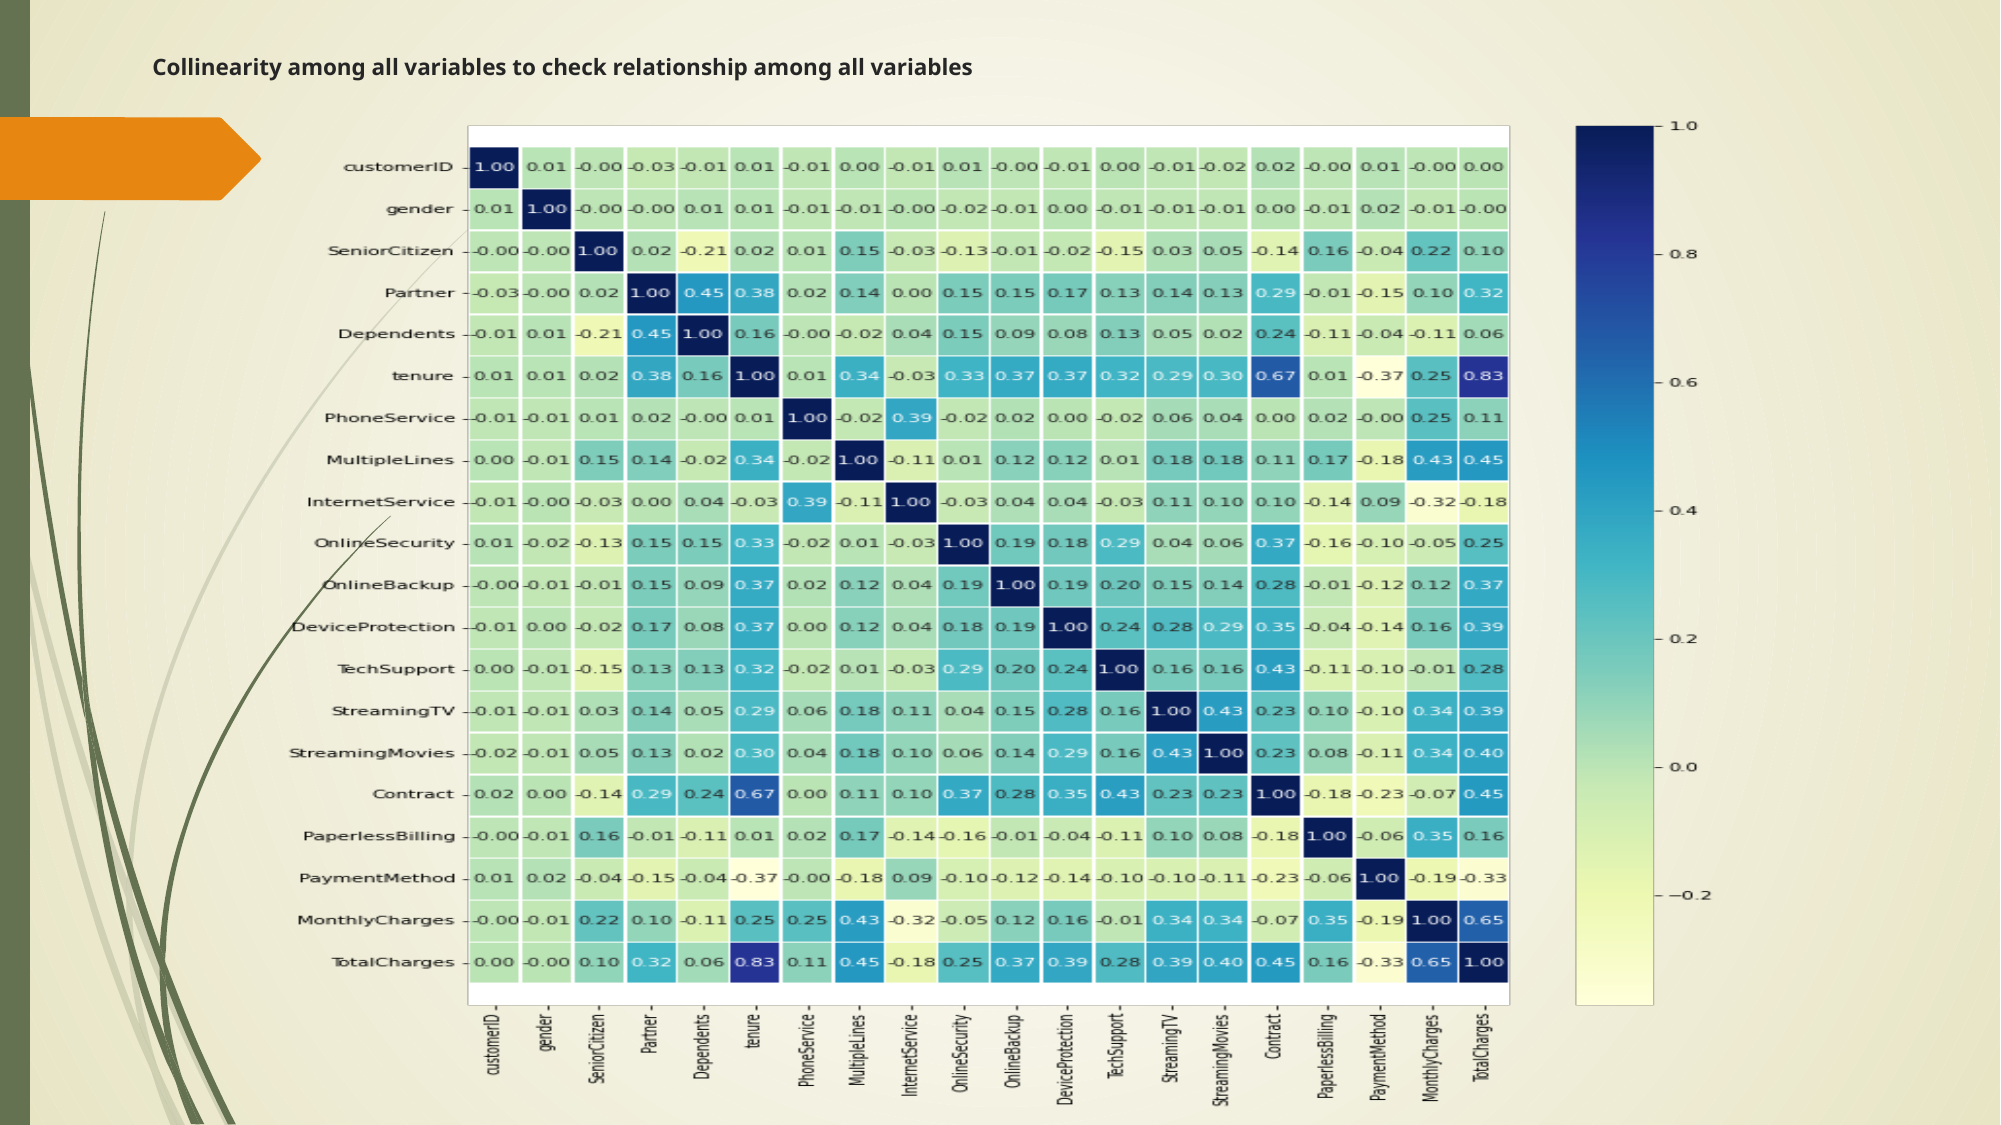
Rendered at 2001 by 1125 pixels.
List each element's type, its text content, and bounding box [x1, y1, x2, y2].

title Collinearity among all variables to check relationship among all variables [137, 45, 1892, 115]
picture [274, 114, 1728, 1113]
